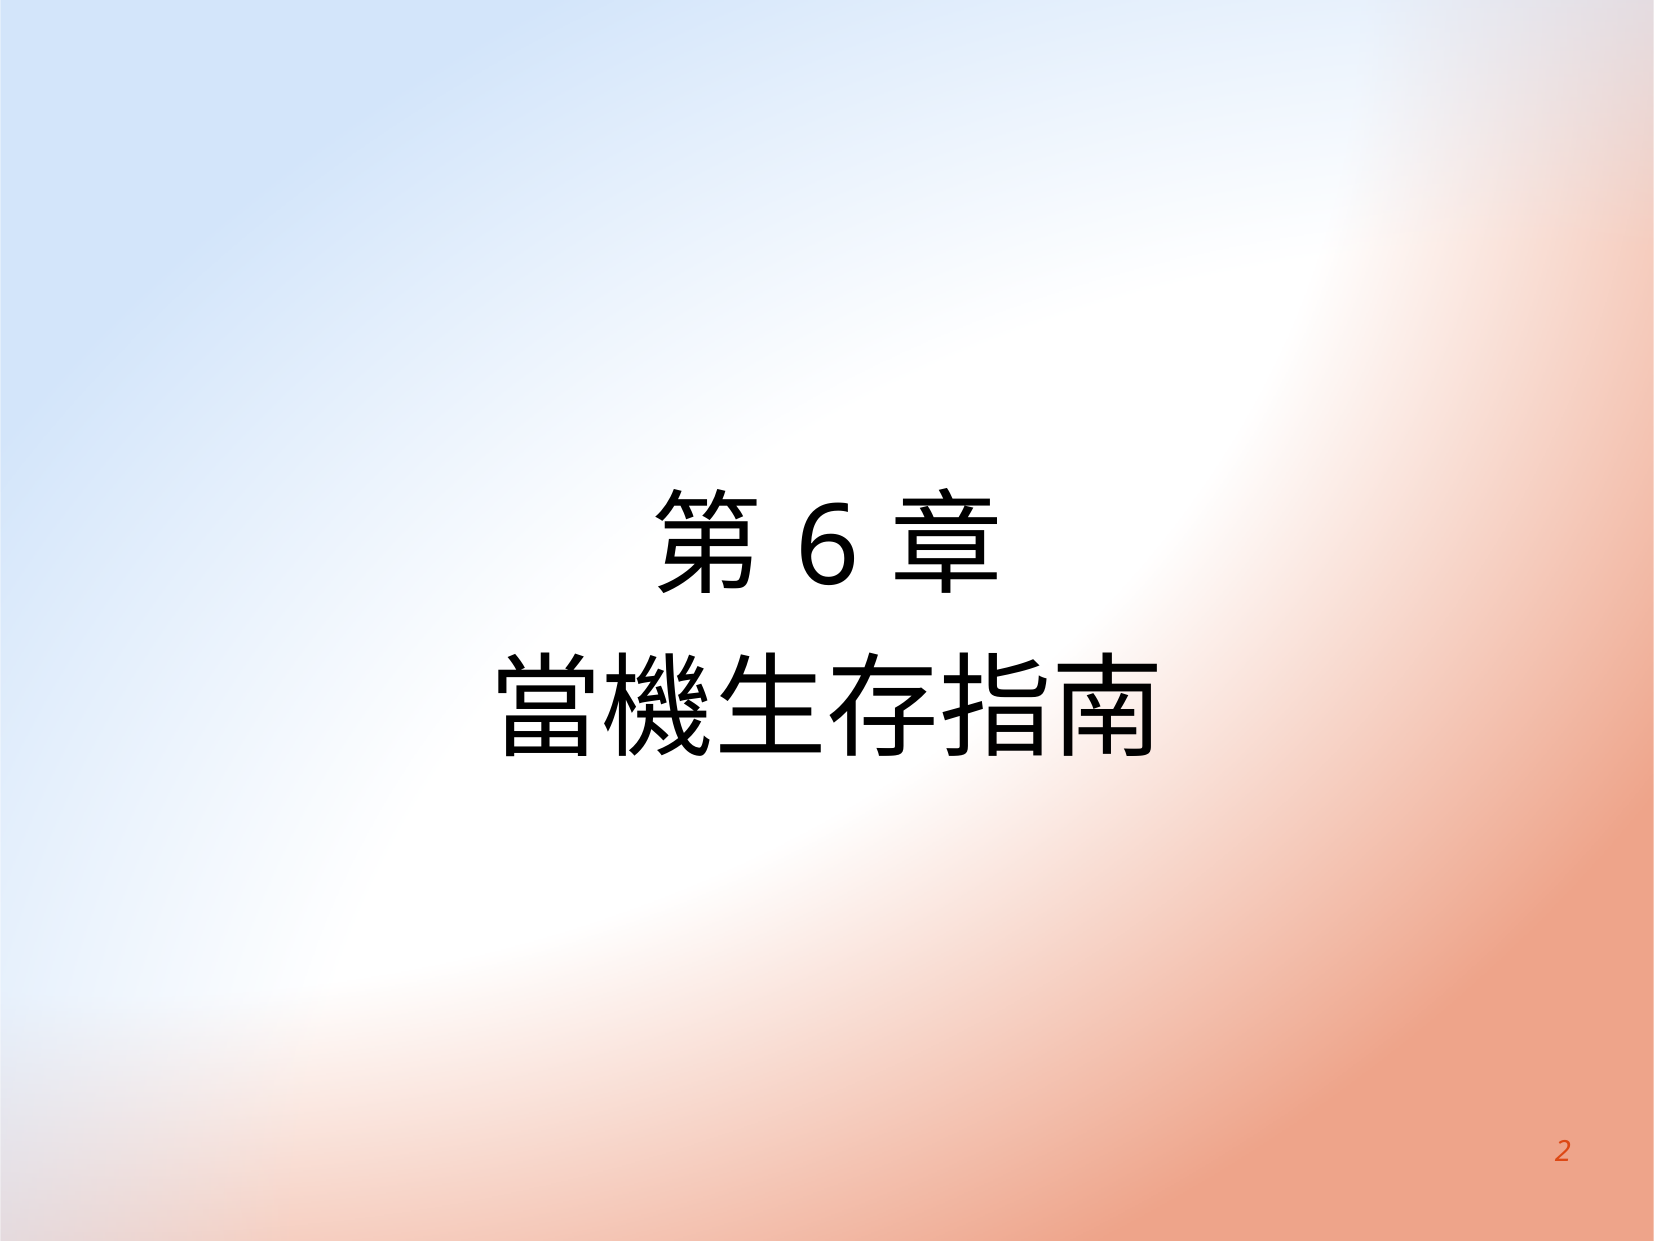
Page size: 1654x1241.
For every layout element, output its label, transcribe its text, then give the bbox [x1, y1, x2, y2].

picture [0, 0, 1654, 1241]
subtitle 第6章 當機生存指南 [82, 49, 1571, 1186]
